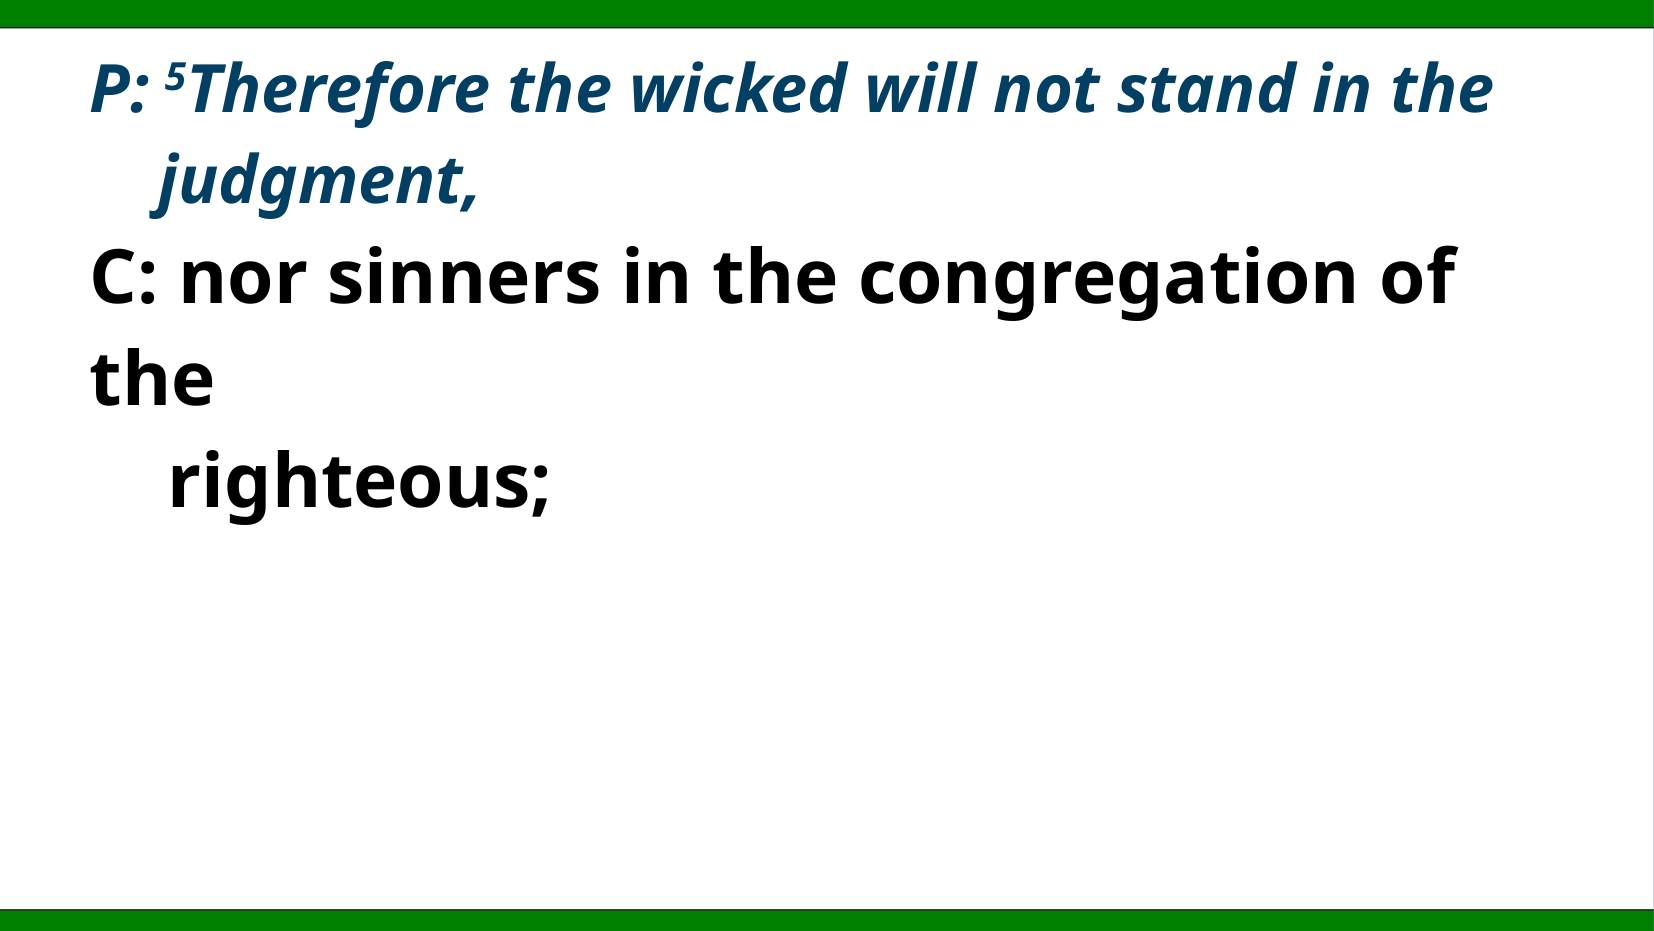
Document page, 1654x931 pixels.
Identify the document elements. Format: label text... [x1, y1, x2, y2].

text_box P: 5Therefore the wicked will not stand in the judgment, C: nor sinners in the congregation of the righteous; [75, 34, 1591, 426]
picture [0, 0, 1654, 931]
